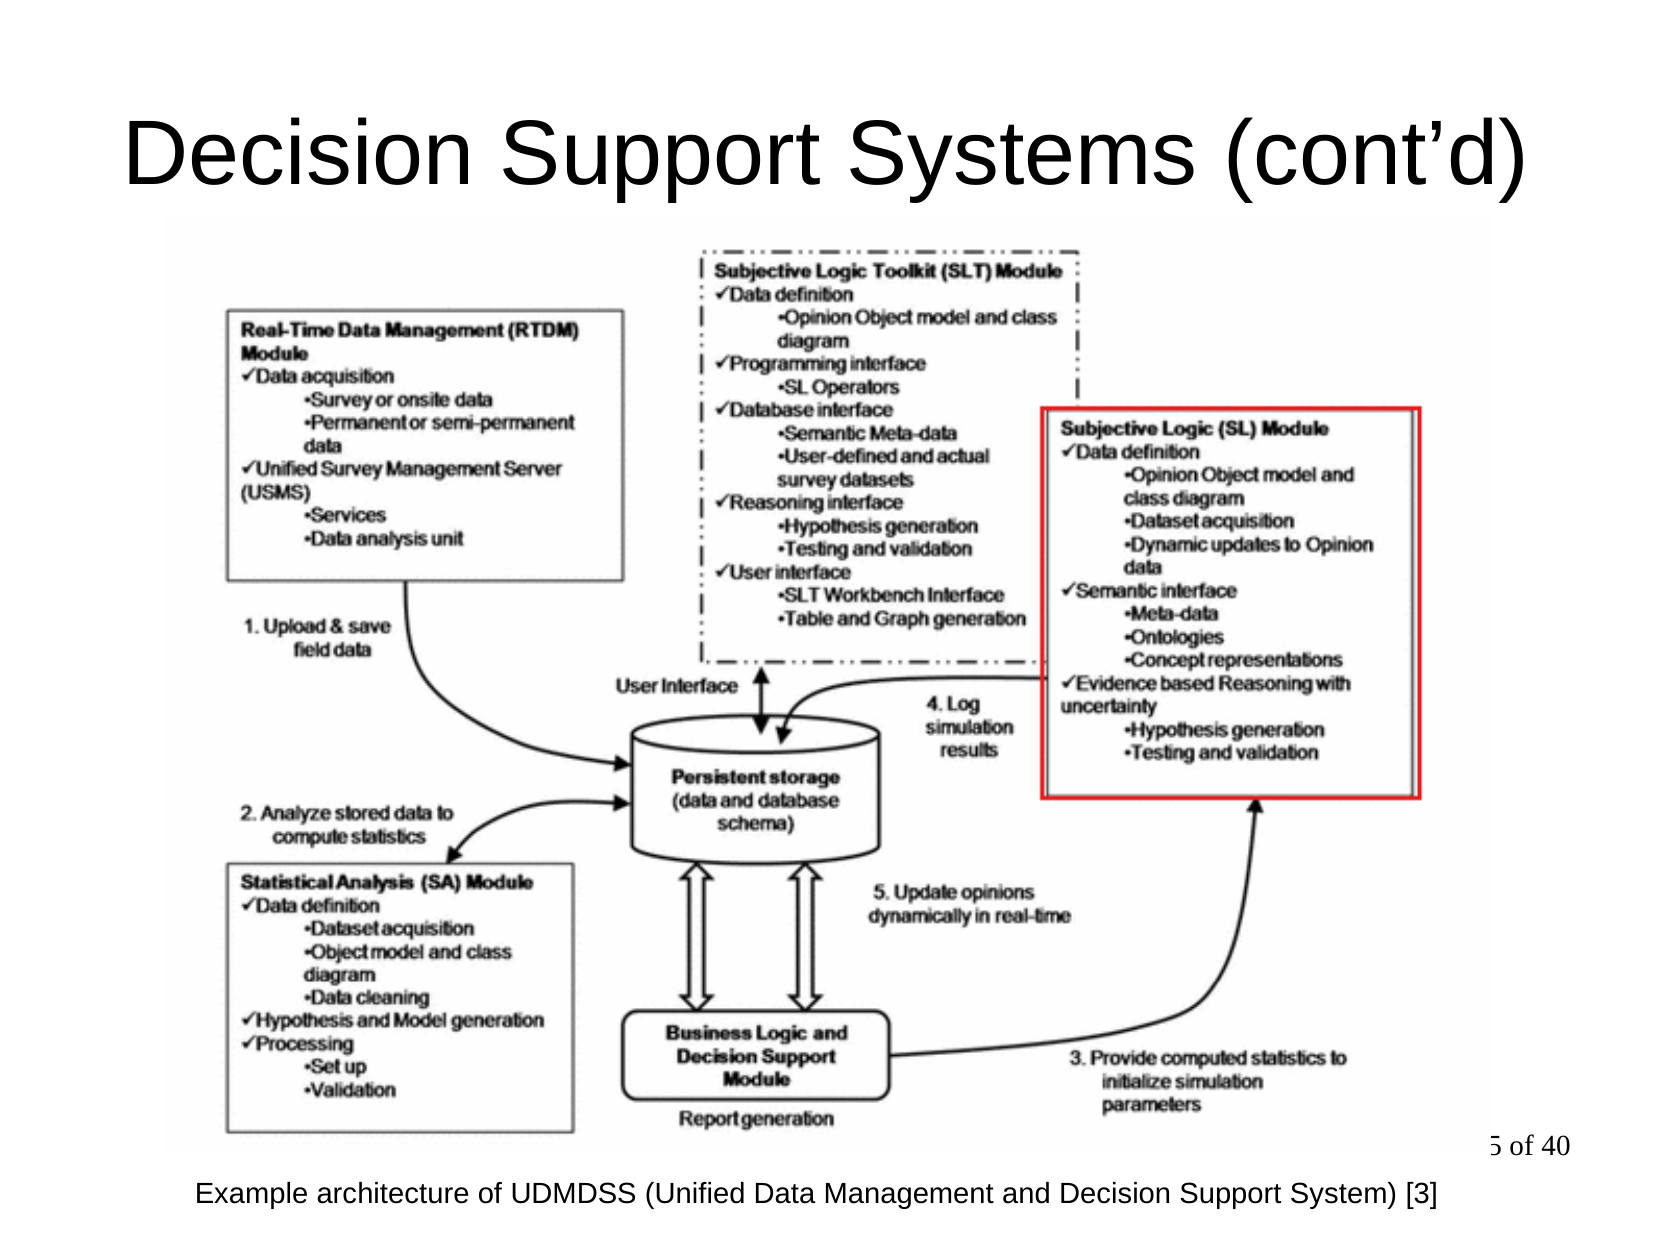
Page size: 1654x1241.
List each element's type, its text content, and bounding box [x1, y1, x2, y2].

text_box Example architecture of UDMDSS (Unified Data Management and Decision Support System) [3] [180, 1170, 1457, 1218]
title Decision Support Systems (cont’d) [82, 49, 1571, 257]
picture [165, 215, 1491, 1156]
